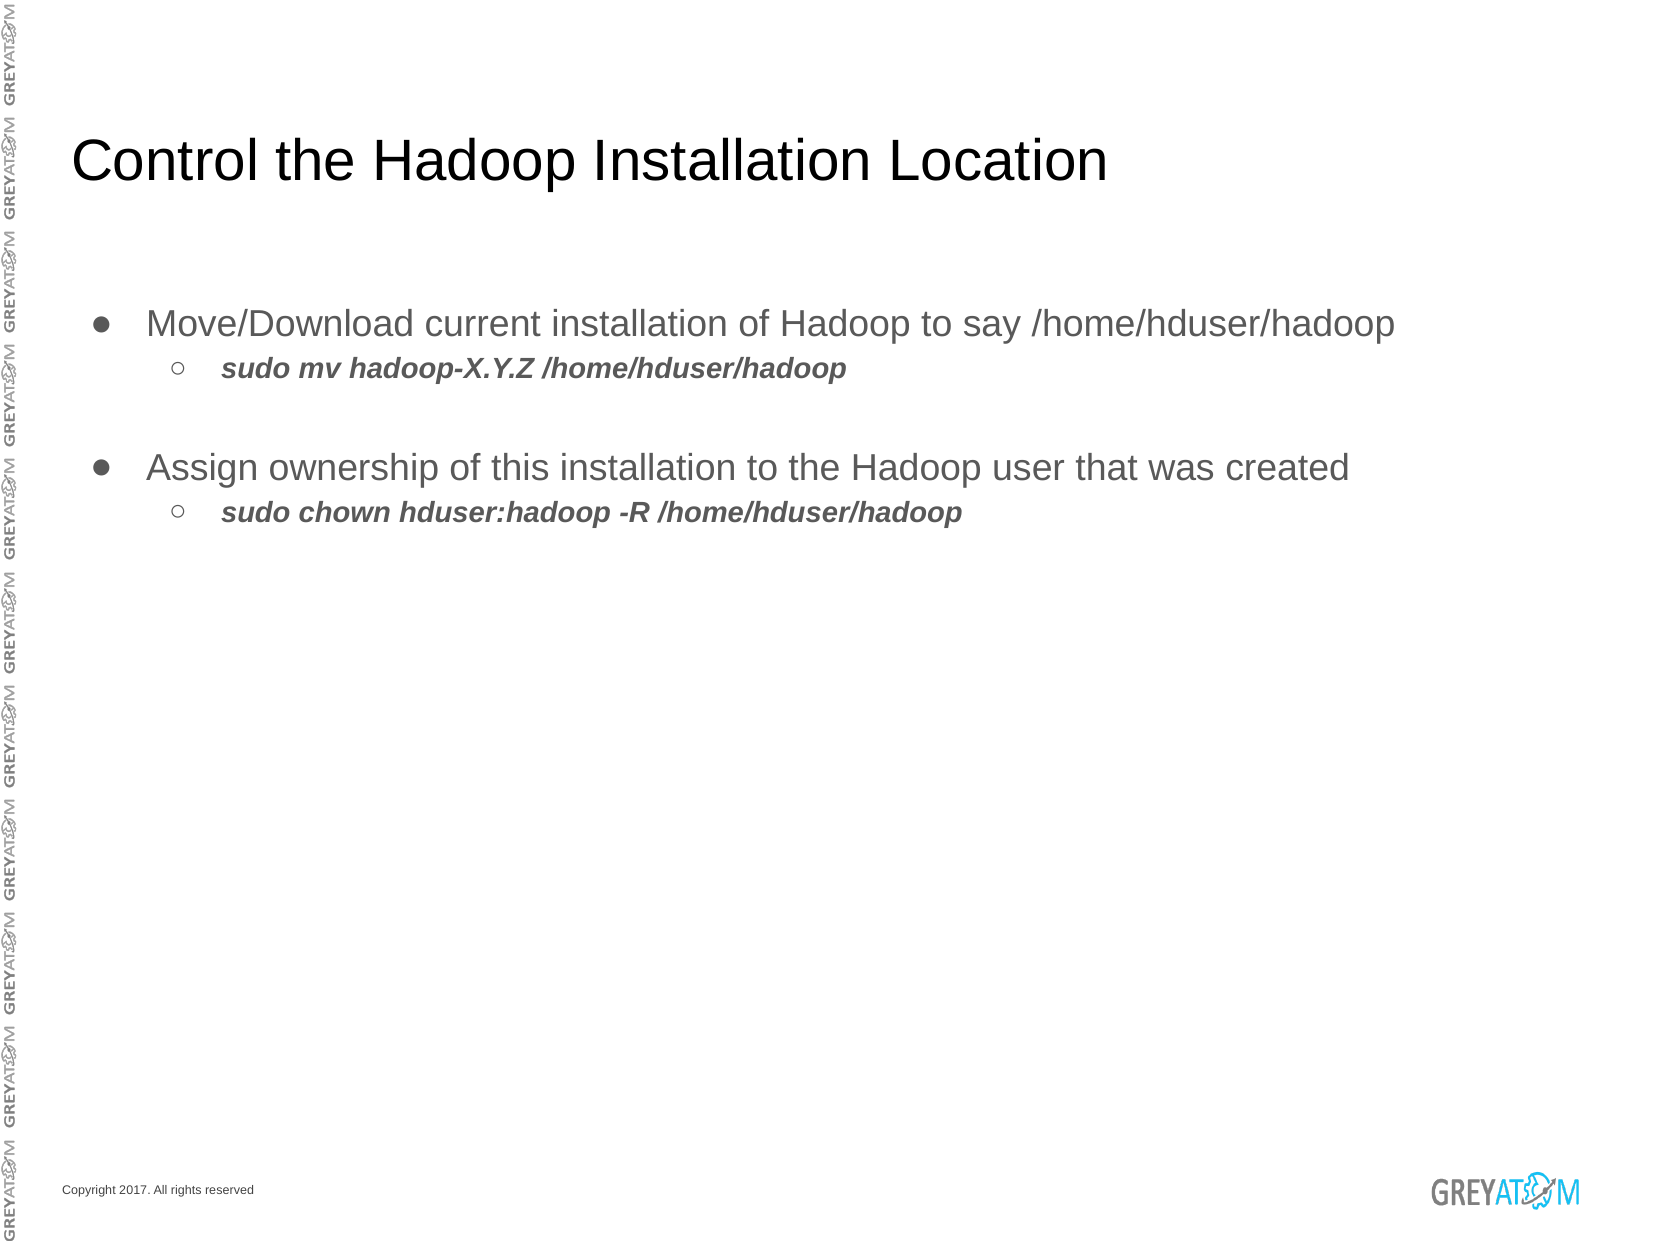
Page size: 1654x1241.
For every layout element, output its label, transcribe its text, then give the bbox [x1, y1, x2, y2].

picture [1, 458, 17, 560]
picture [1, 4, 17, 106]
picture [1, 799, 17, 901]
picture [1, 685, 17, 788]
picture [1430, 1168, 1581, 1212]
text_box Move/Download current installation of Hadoop to say /home/hduser/hadoop sudo mv hadoop-X.Y.Z /home/hduser/hadoop Assign ownership of this installation to the Hadoop user that was created sudo chown hduser:hadoop -R /home/hduser/hadoop [56, 277, 1597, 1102]
picture [1, 231, 17, 333]
picture [1, 117, 17, 220]
picture [1, 572, 17, 674]
picture [1, 912, 17, 1015]
text_box Control the Hadoop Installation Location [56, 107, 1597, 245]
picture [1, 344, 17, 447]
picture [1, 1140, 17, 1241]
picture [1, 1026, 17, 1128]
